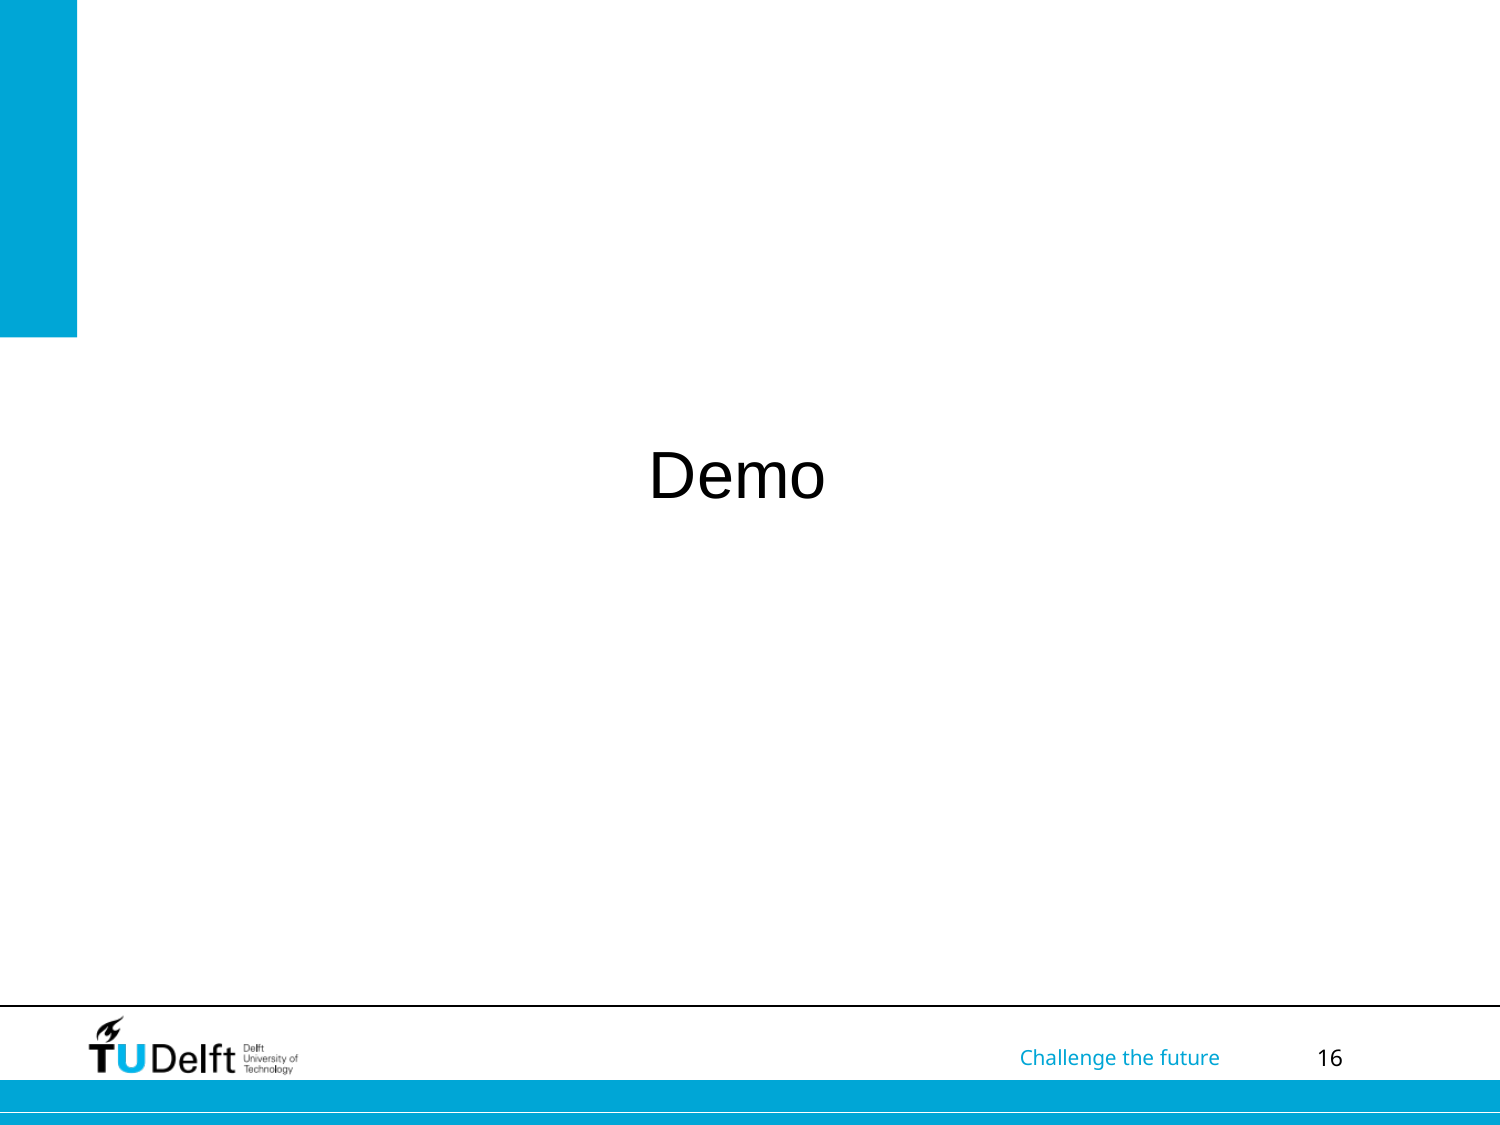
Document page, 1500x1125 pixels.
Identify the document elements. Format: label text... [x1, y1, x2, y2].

subtitle Demo [150, 75, 1325, 876]
